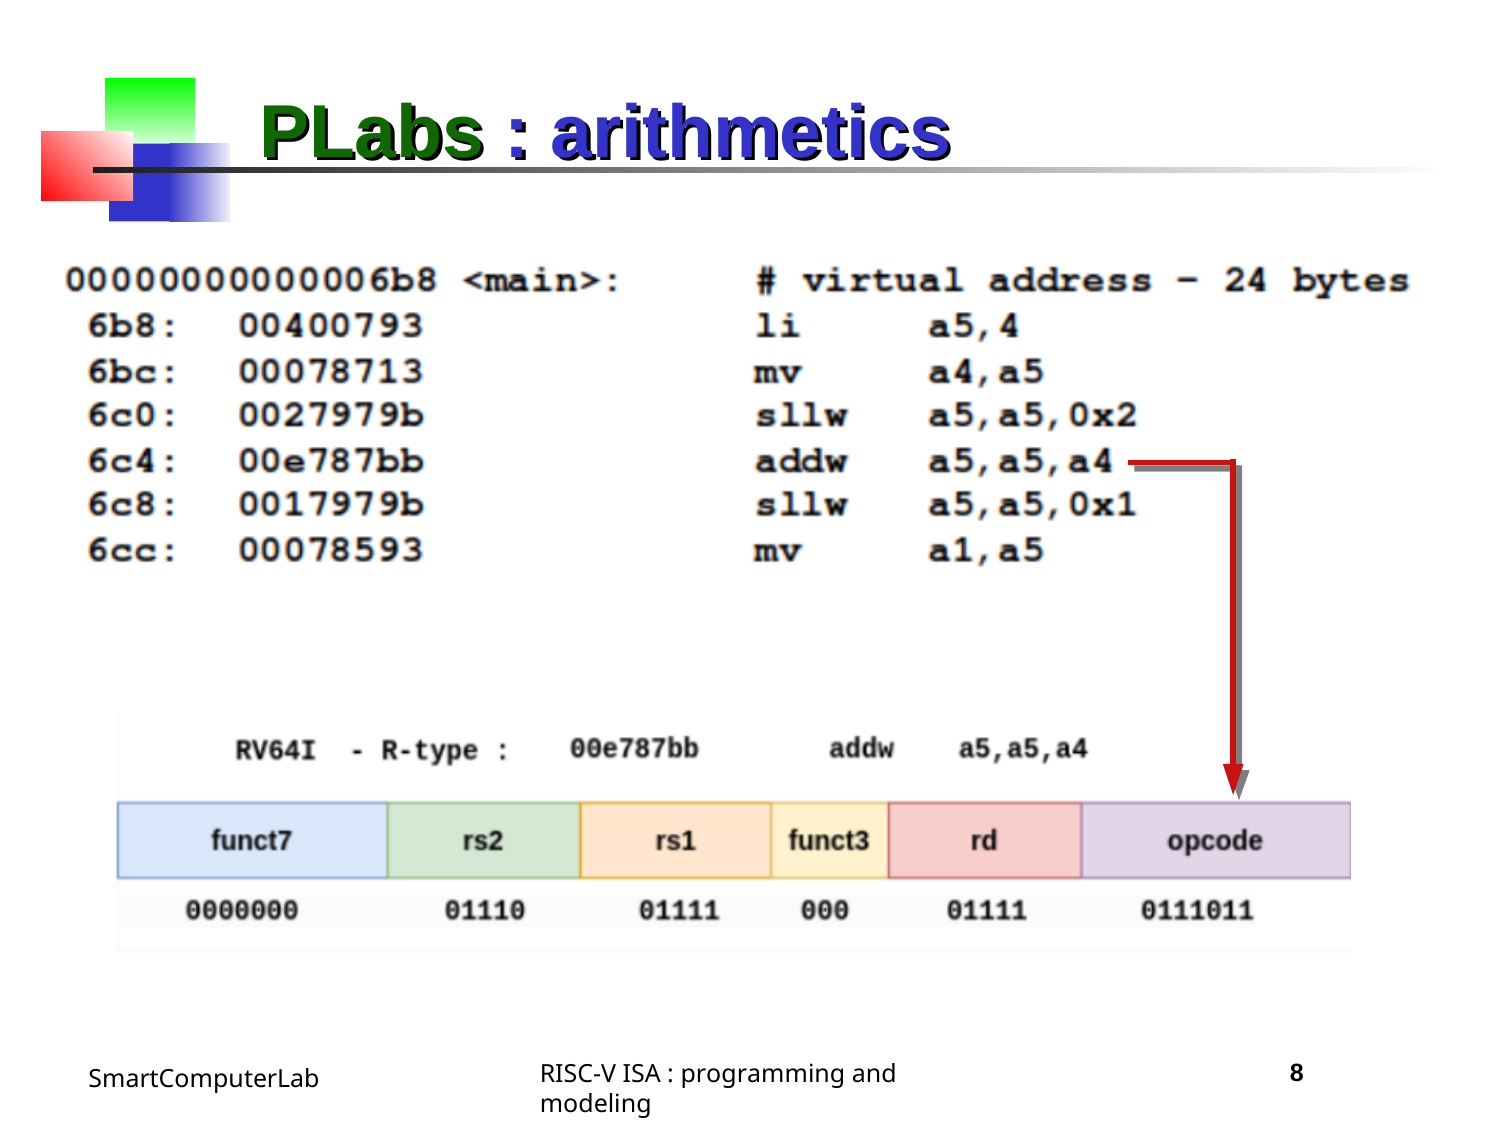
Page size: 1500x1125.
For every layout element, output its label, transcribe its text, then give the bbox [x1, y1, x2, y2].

picture [33, 239, 1486, 587]
title PLabs : arithmetics [100, 74, 1111, 180]
picture [77, 712, 1351, 961]
